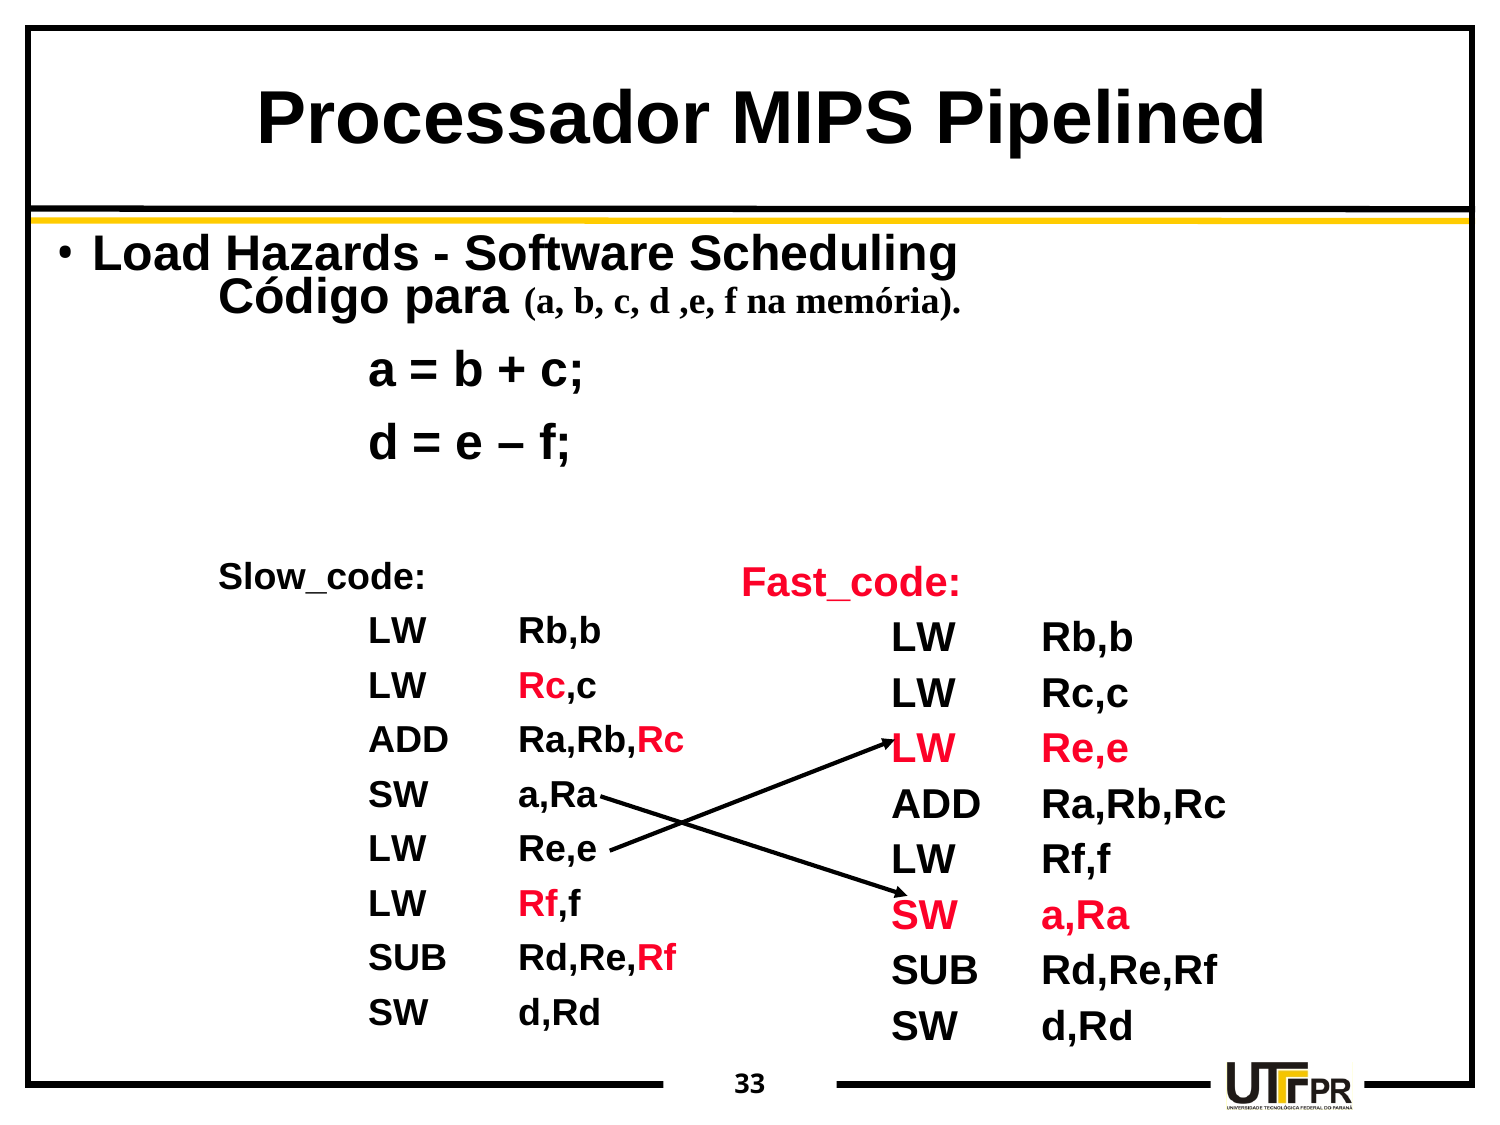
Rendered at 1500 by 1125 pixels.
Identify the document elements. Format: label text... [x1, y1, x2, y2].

title Processador MIPS Pipelined [38, 36, 1459, 199]
list Load Hazards - Software Scheduling [41, 219, 1447, 1125]
text_box Fast_code: LW Rb,b LW Rc,c LW Re,e ADD Ra,Rb,Rc LW Rf,f SW a,Ra SUB Rd,Re,Rf SW d,Rd [726, 556, 1340, 1059]
text_box Código para (a, b, c, d ,e, f na memória). a = b + c; d = e – f; Slow_code: LW Rb,b LW Rc,c ADD Ra,Rb,Rc SW a,Ra LW Re,e LW Rf,f SUB Rd,Re,Rf SW d,Rd [203, 263, 1235, 1026]
